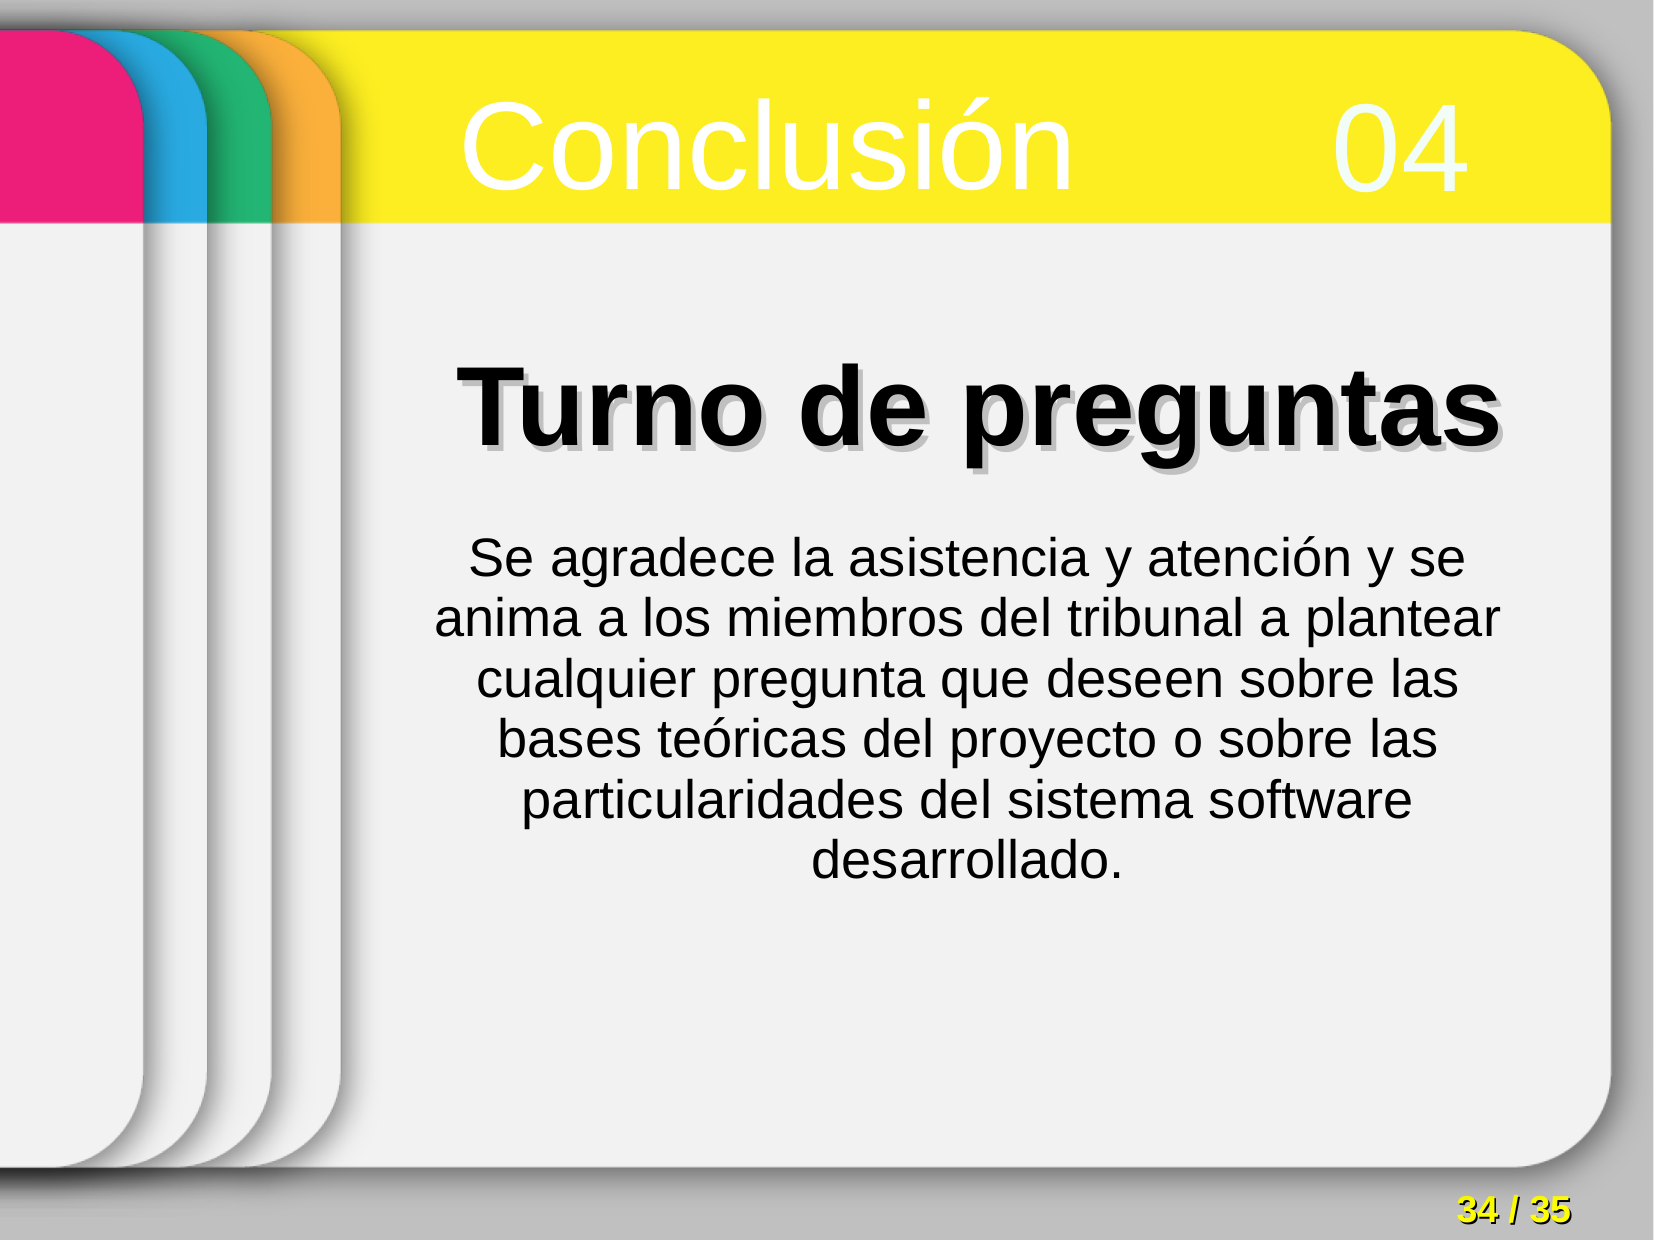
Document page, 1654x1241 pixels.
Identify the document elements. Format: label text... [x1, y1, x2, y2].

text_box 04 [1316, 58, 1492, 225]
title Conclusión [206, 59, 1329, 235]
text_box Turno de preguntas [366, 336, 1595, 477]
picture [0, 0, 1654, 1241]
text_box Se agradece la asistencia y atención y se anima a los miembros del tribunal a plantear cualquier pregunta que deseen sobre las bases teóricas del proyecto o sobre las particularidades del sistema software desarrollado. [413, 519, 1524, 898]
